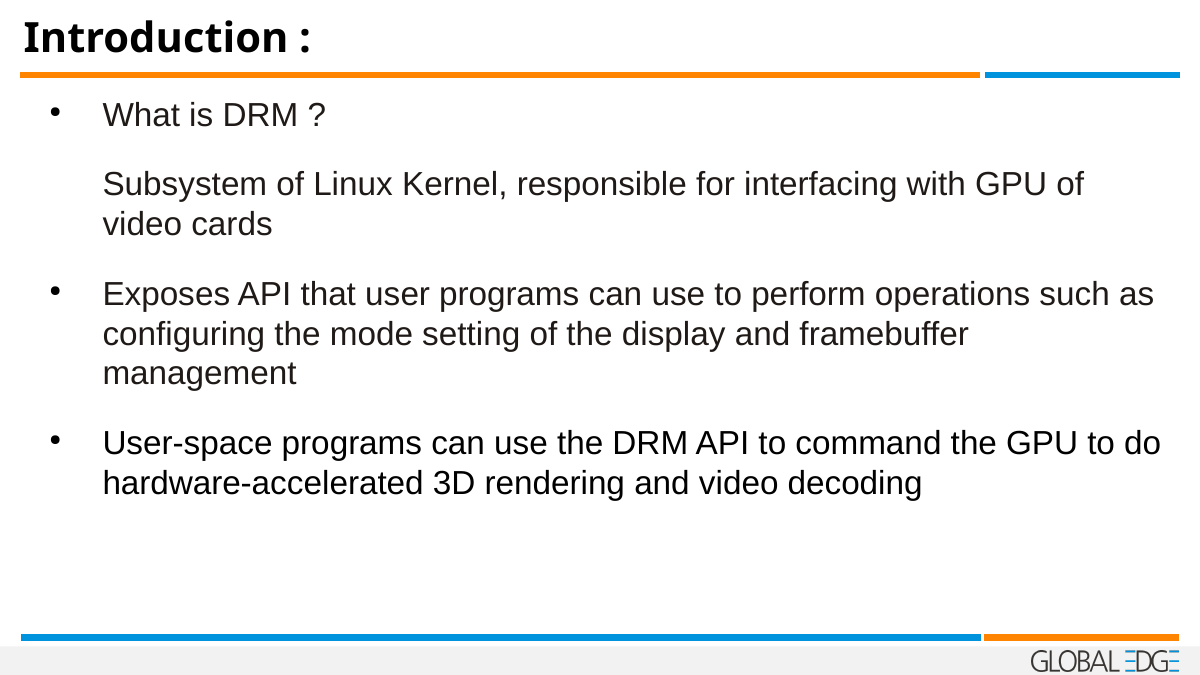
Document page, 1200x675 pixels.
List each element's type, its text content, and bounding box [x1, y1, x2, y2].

picture [1031, 650, 1179, 672]
title Introduction : [12, 9, 1088, 63]
list What is DRM ? Subsystem of Linux Kernel, responsible for interfacing with GPU of video cards Exposes API that user programs can use to perform operations such as configuring the mode setting of the display and framebuffer management User-space programs can use the DRM API to command the GPU to do hardware-accelerated 3D rendering and video decoding [20, 87, 1179, 628]
